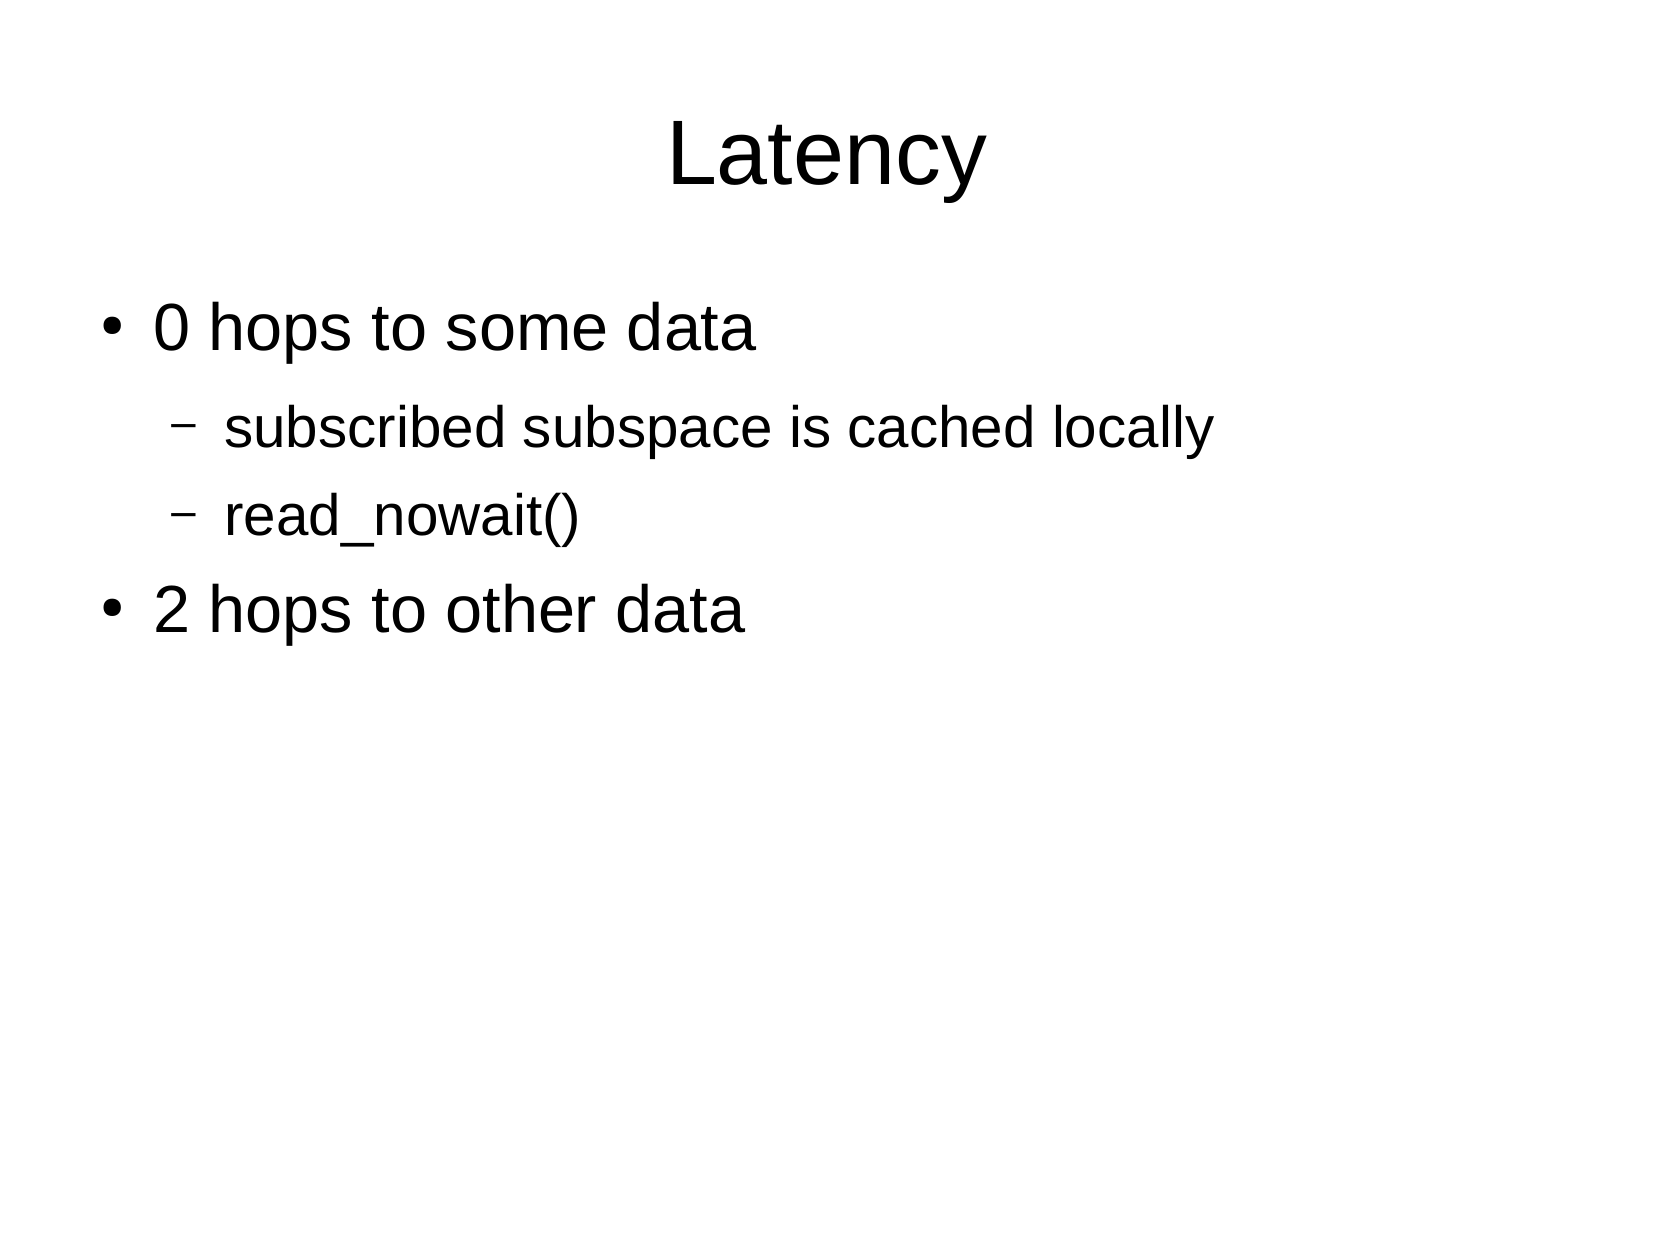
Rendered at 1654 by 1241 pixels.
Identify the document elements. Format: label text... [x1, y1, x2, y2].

title Latency [82, 49, 1571, 257]
list 0 hops to some data subscribed subspace is cached locally read_nowait() 2 hops to other data [82, 290, 1538, 1010]
